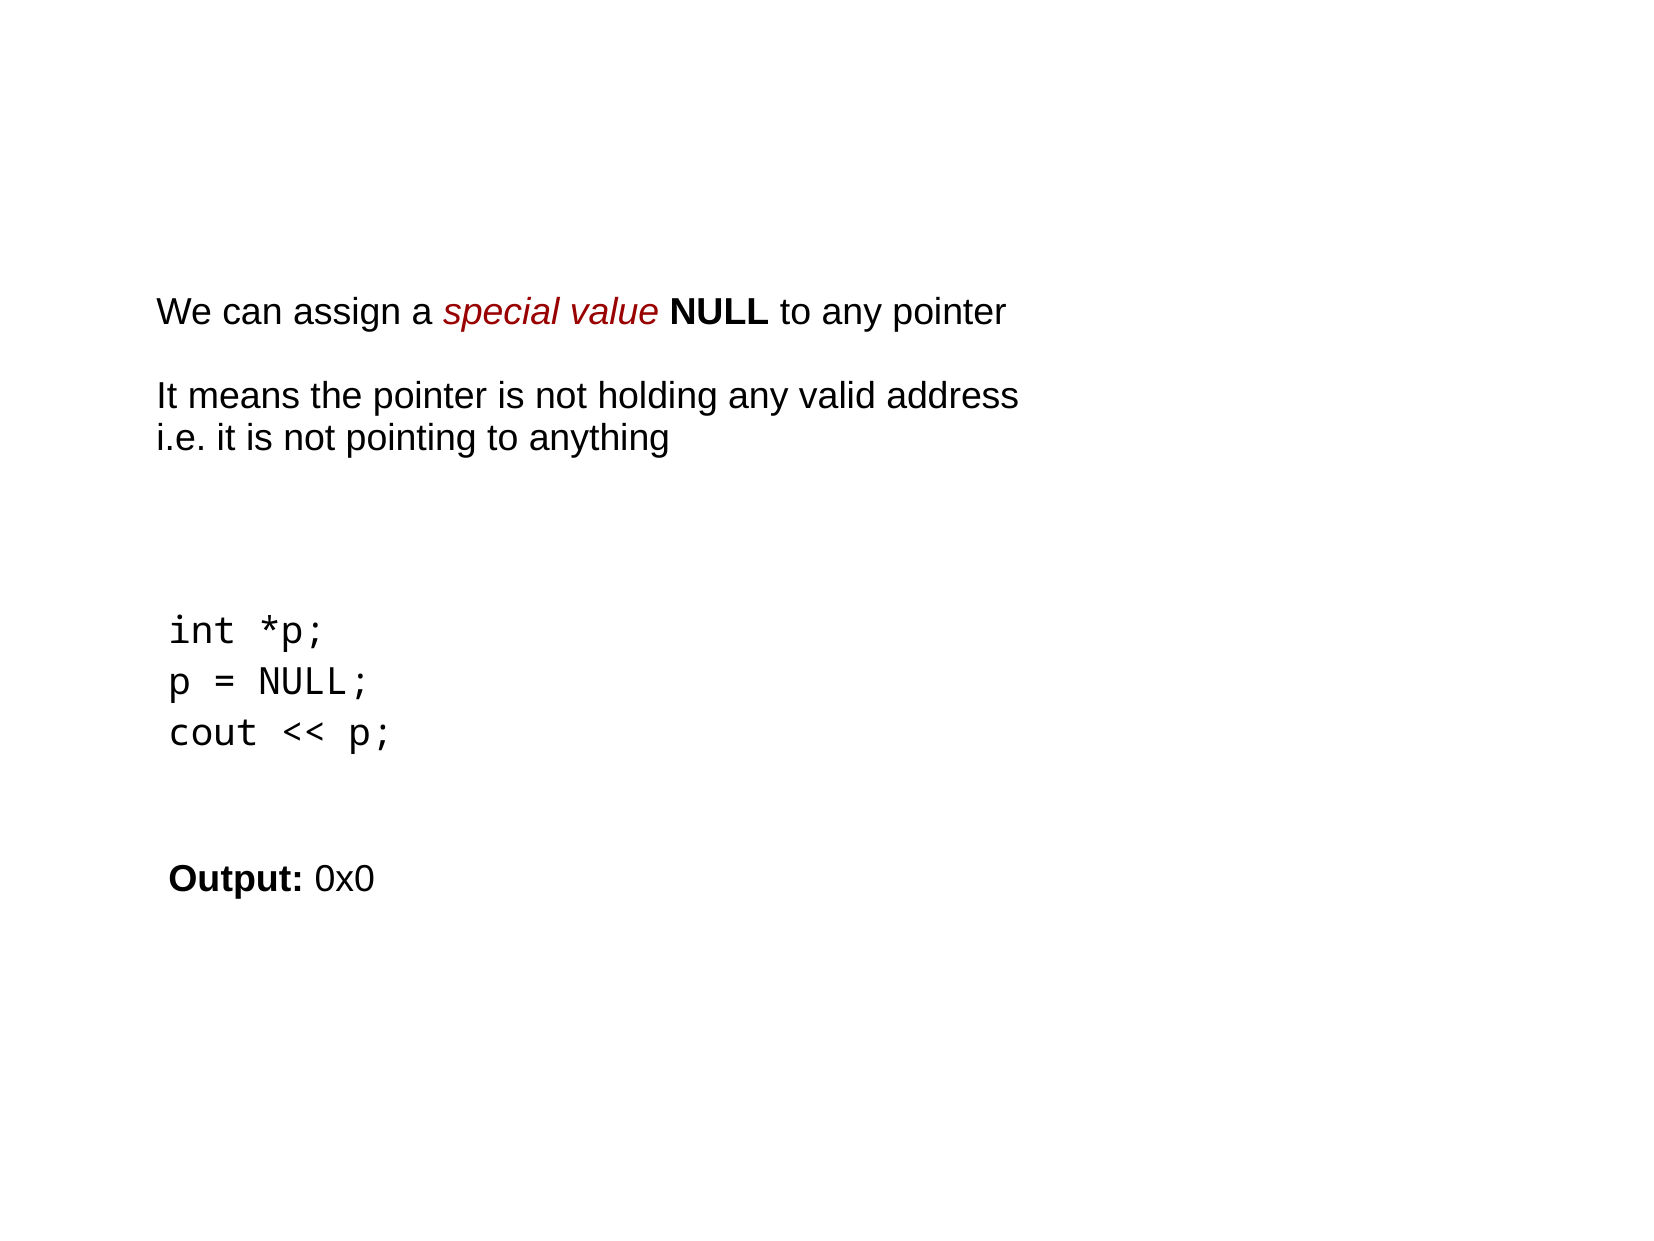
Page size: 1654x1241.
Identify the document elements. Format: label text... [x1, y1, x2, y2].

text_box We can assign a special value NULL to any pointer It means the pointer is not holding any valid address i.e. it is not pointing to anything [141, 283, 1035, 467]
text_box Output: 0x0 [153, 850, 390, 908]
text_box int *p; p = NULL; cout << p; [153, 596, 409, 742]
